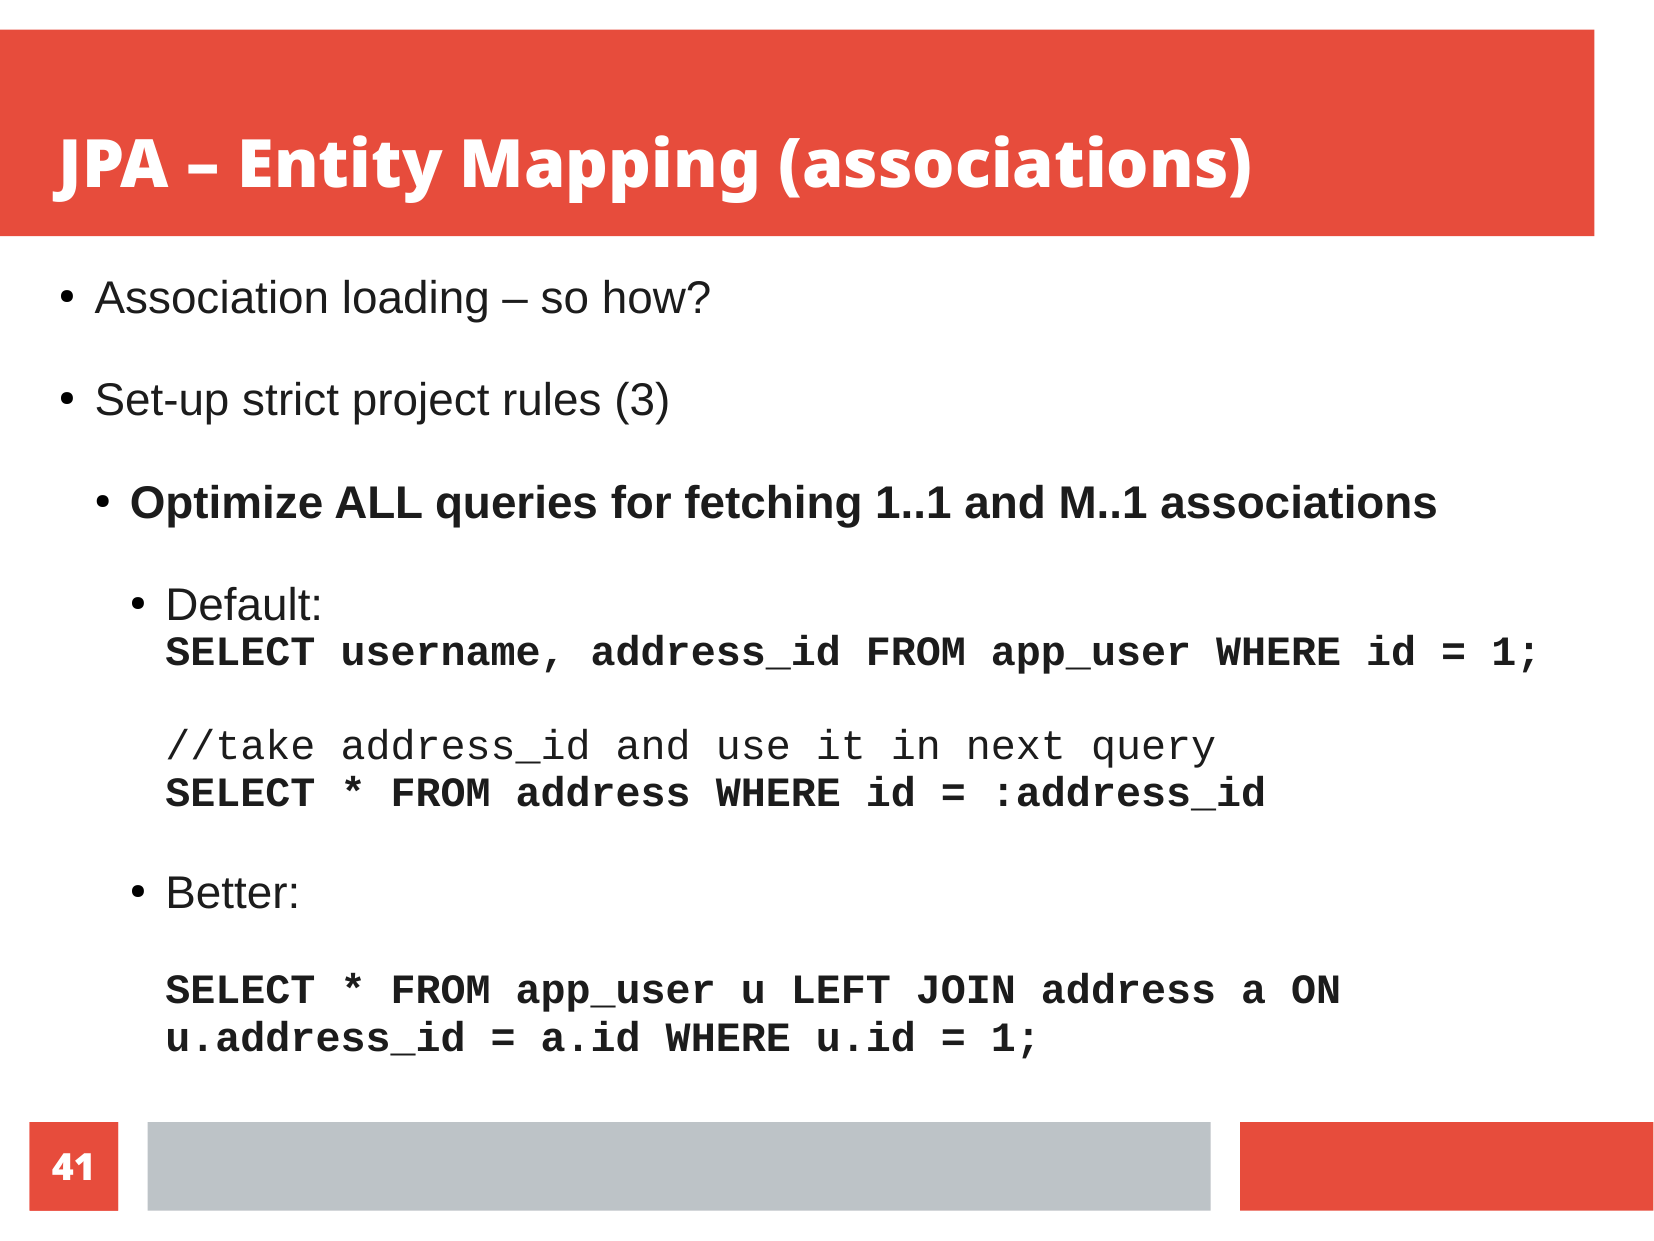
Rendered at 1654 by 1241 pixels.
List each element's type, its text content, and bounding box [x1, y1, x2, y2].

title JPA – Entity Mapping (associations) [59, 59, 1595, 207]
subtitle Association loading – so how? Set-up strict project rules (3) Optimize ALL queries for fetching 1..1 and M..1 associations Default: SELECT username, address_id FROM app_user WHERE id = 1; //take address_id and use it in next query SELECT * FROM address WHERE id = :address_id Better: SELECT * FROM app_user u LEFT JOIN address a ON u.address_id = a.id WHERE u.id = 1; [59, 271, 1595, 1040]
